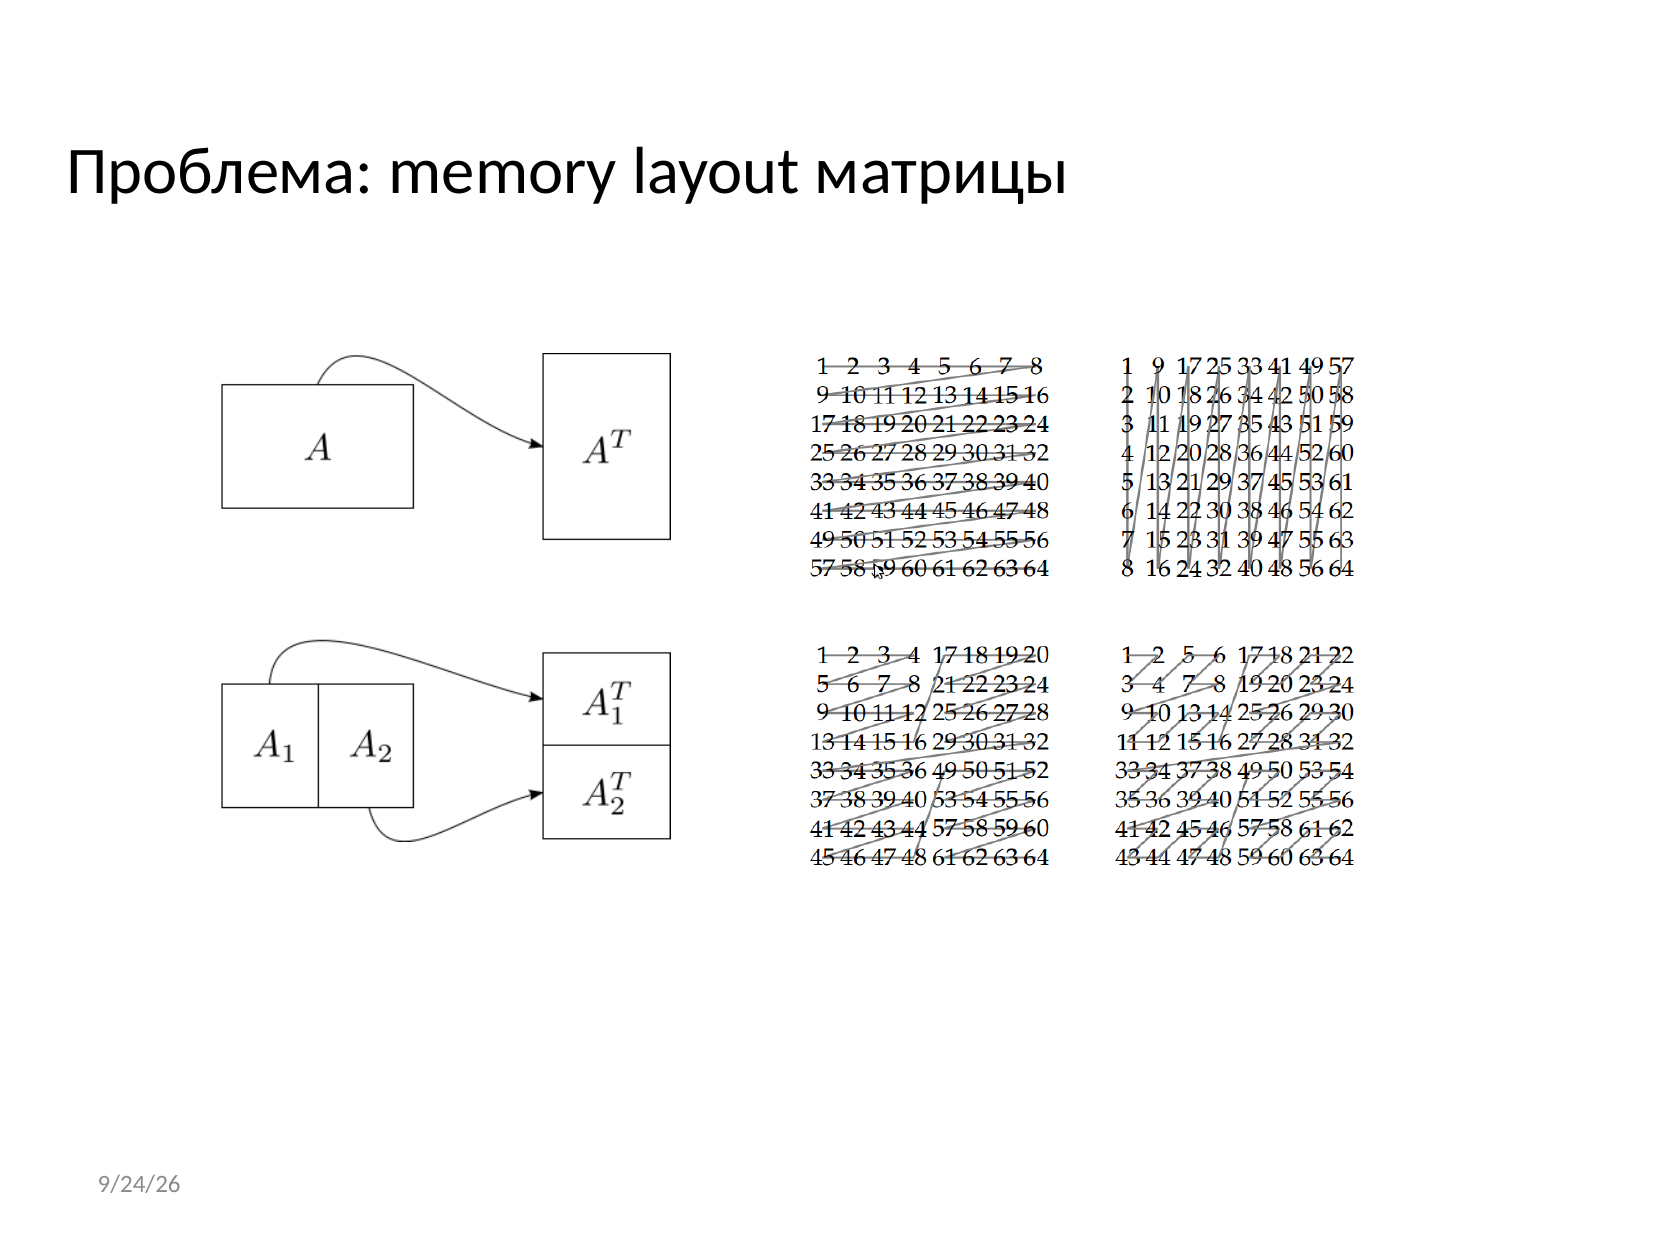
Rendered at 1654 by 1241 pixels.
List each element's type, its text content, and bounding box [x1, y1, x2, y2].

picture [201, 353, 671, 842]
title Проблема: memory layout матрицы [66, 99, 1555, 255]
picture [807, 346, 1376, 883]
